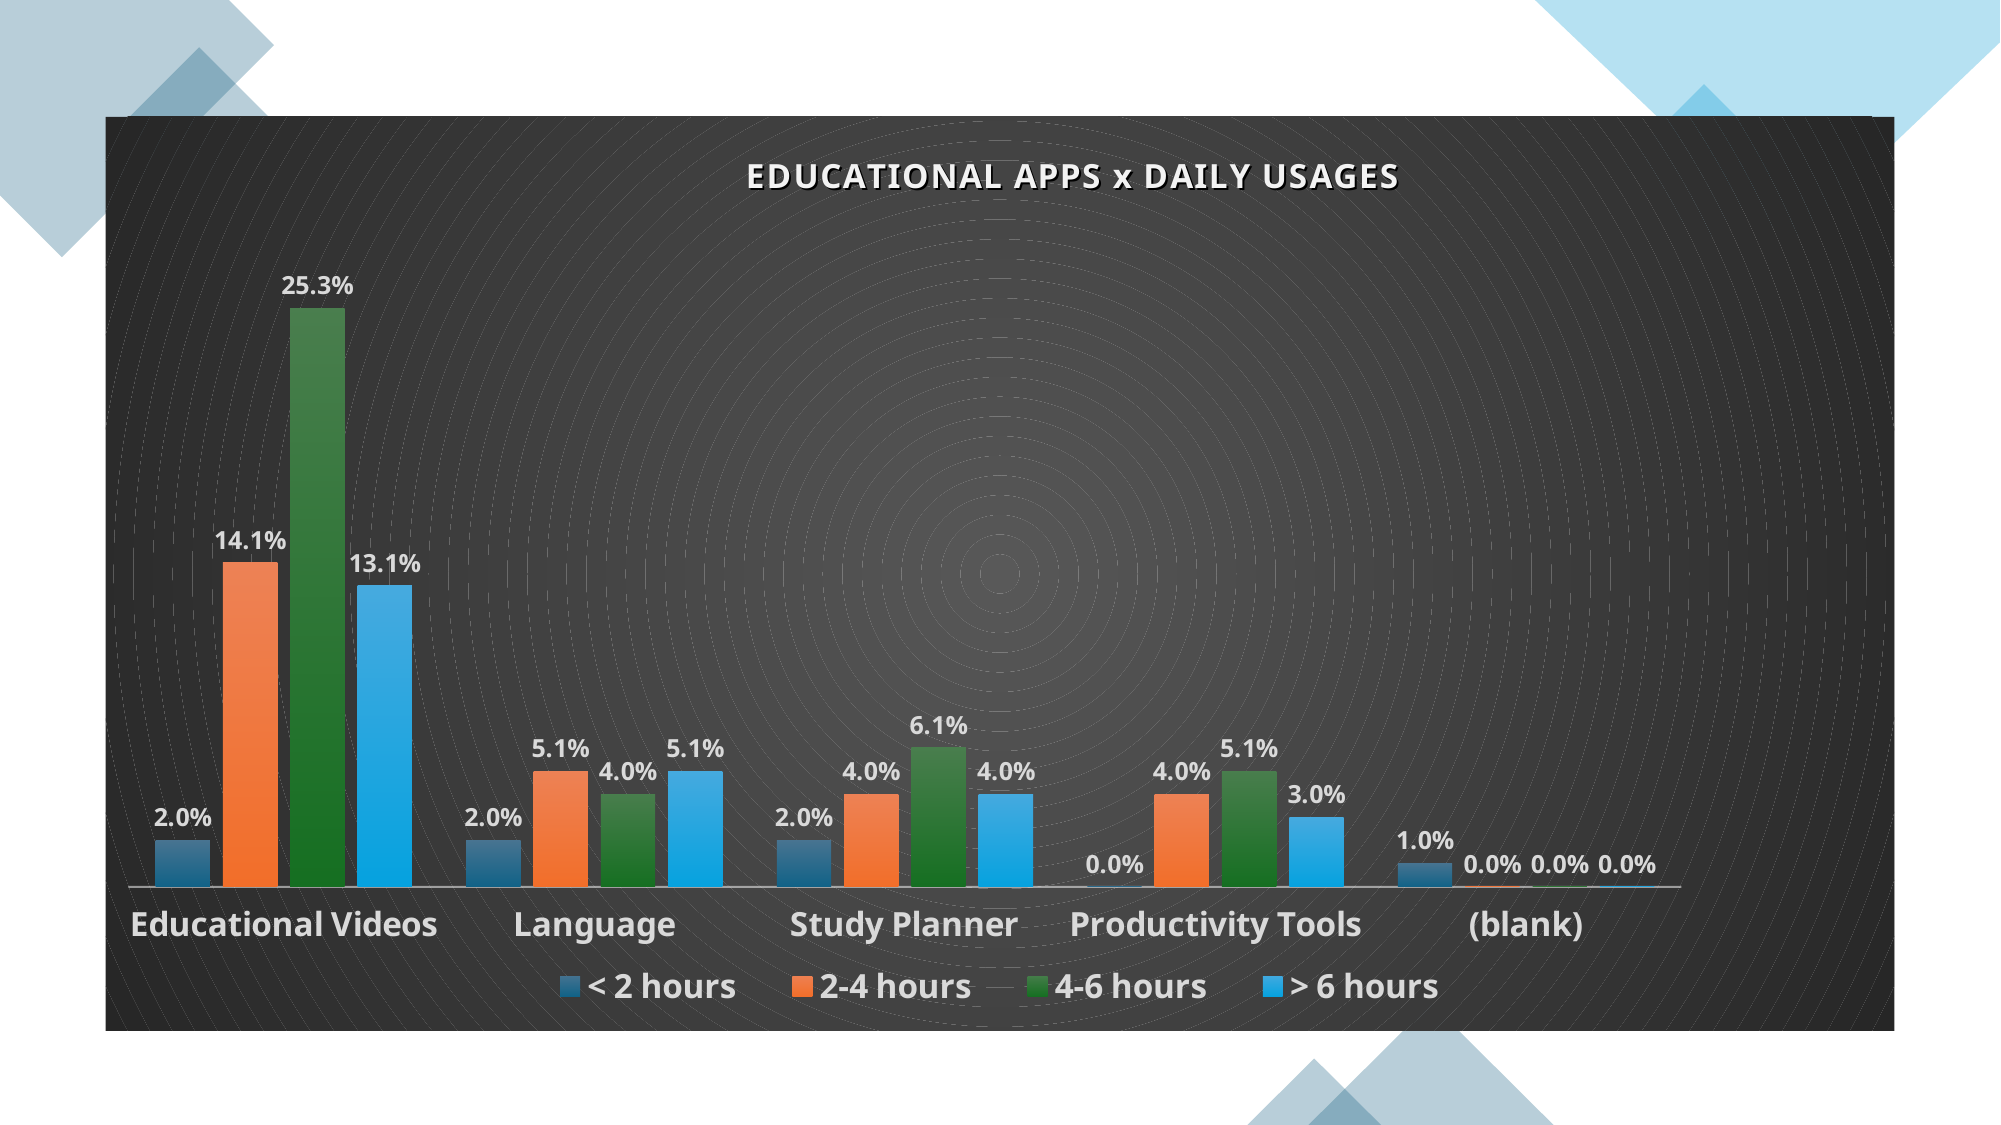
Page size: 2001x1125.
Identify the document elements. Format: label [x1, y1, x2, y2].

text_box [0, 0, 2000, 1125]
chart [105, 116, 1895, 1031]
